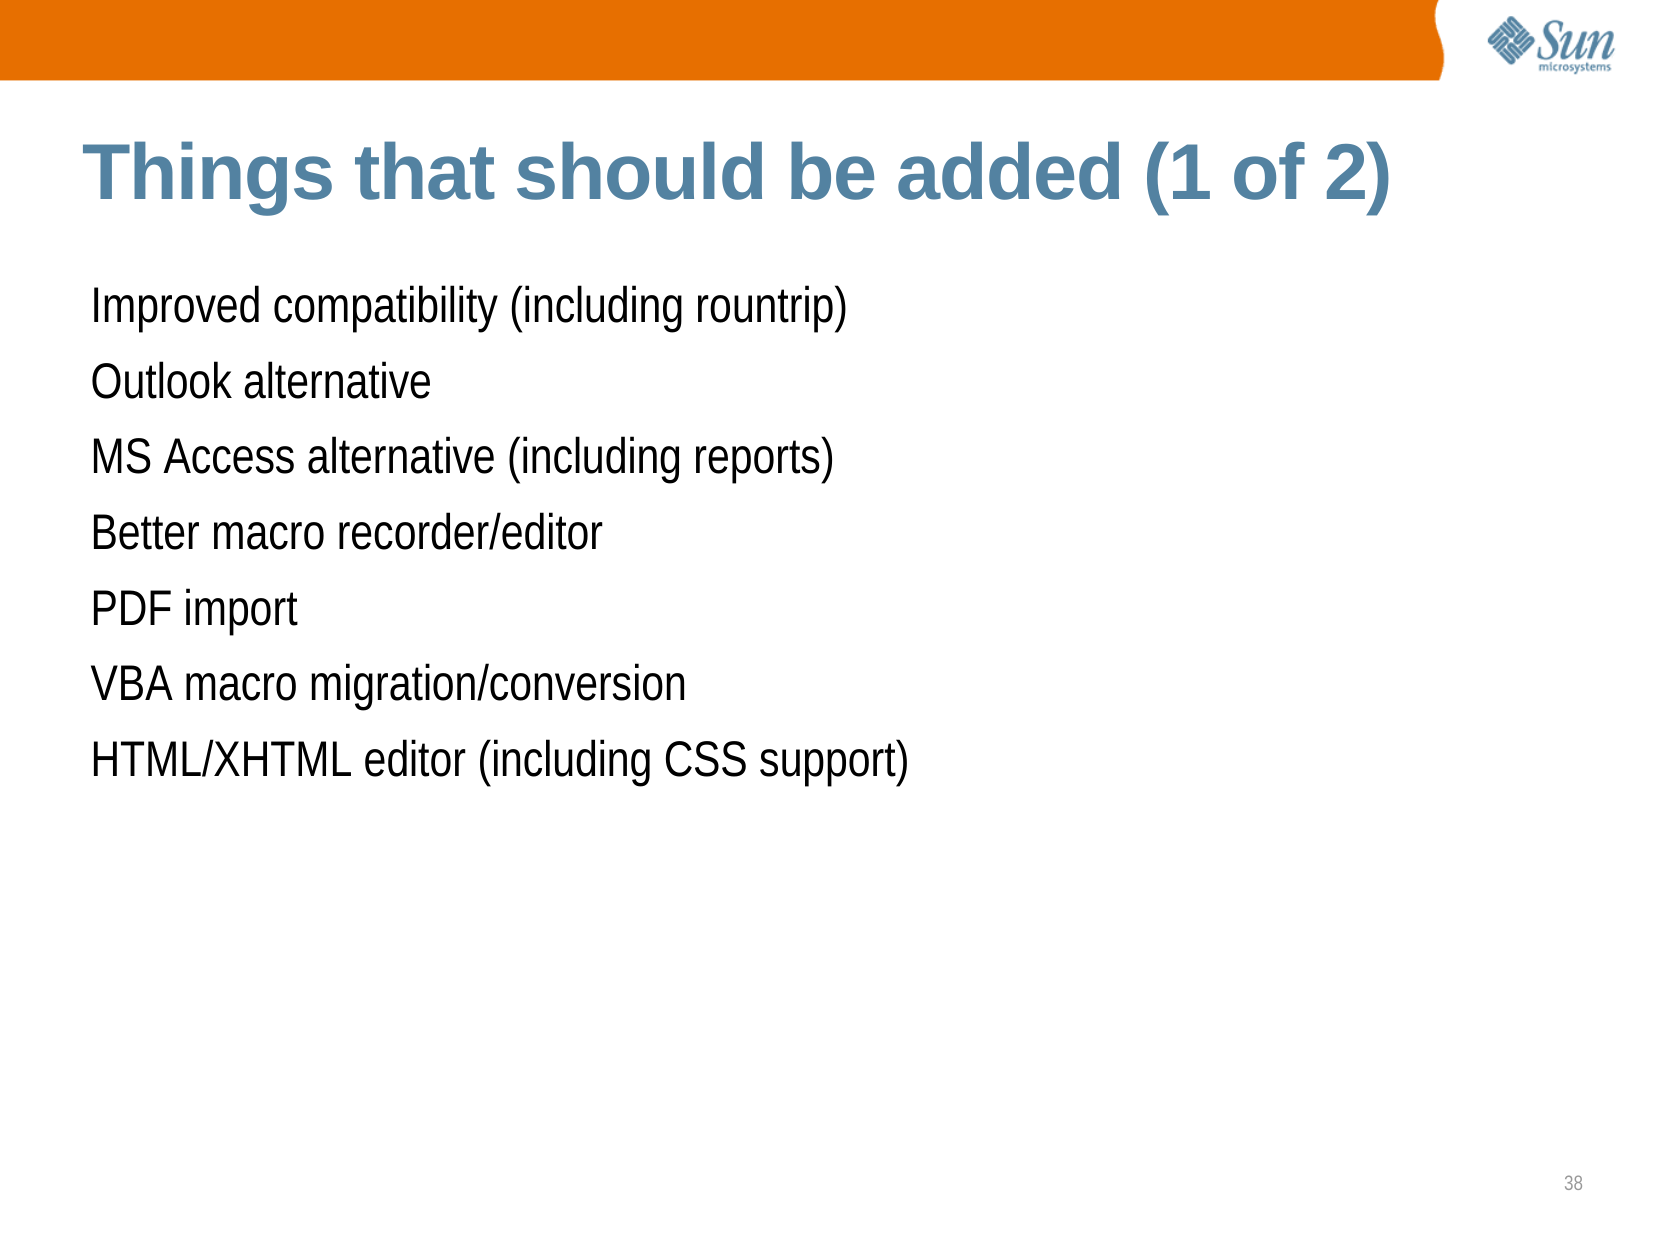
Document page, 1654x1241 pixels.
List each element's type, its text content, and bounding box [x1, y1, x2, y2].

picture [0, 0, 1654, 83]
list Improved compatibility (including rountrip) Outlook alternative MS Access alternative (including reports) Better macro recorder/editor PDF import VBA macro migration/conversion HTML/XHTML editor (including CSS support) [71, 283, 1545, 978]
title Things that should be added (1 of 2) [82, 135, 1585, 251]
